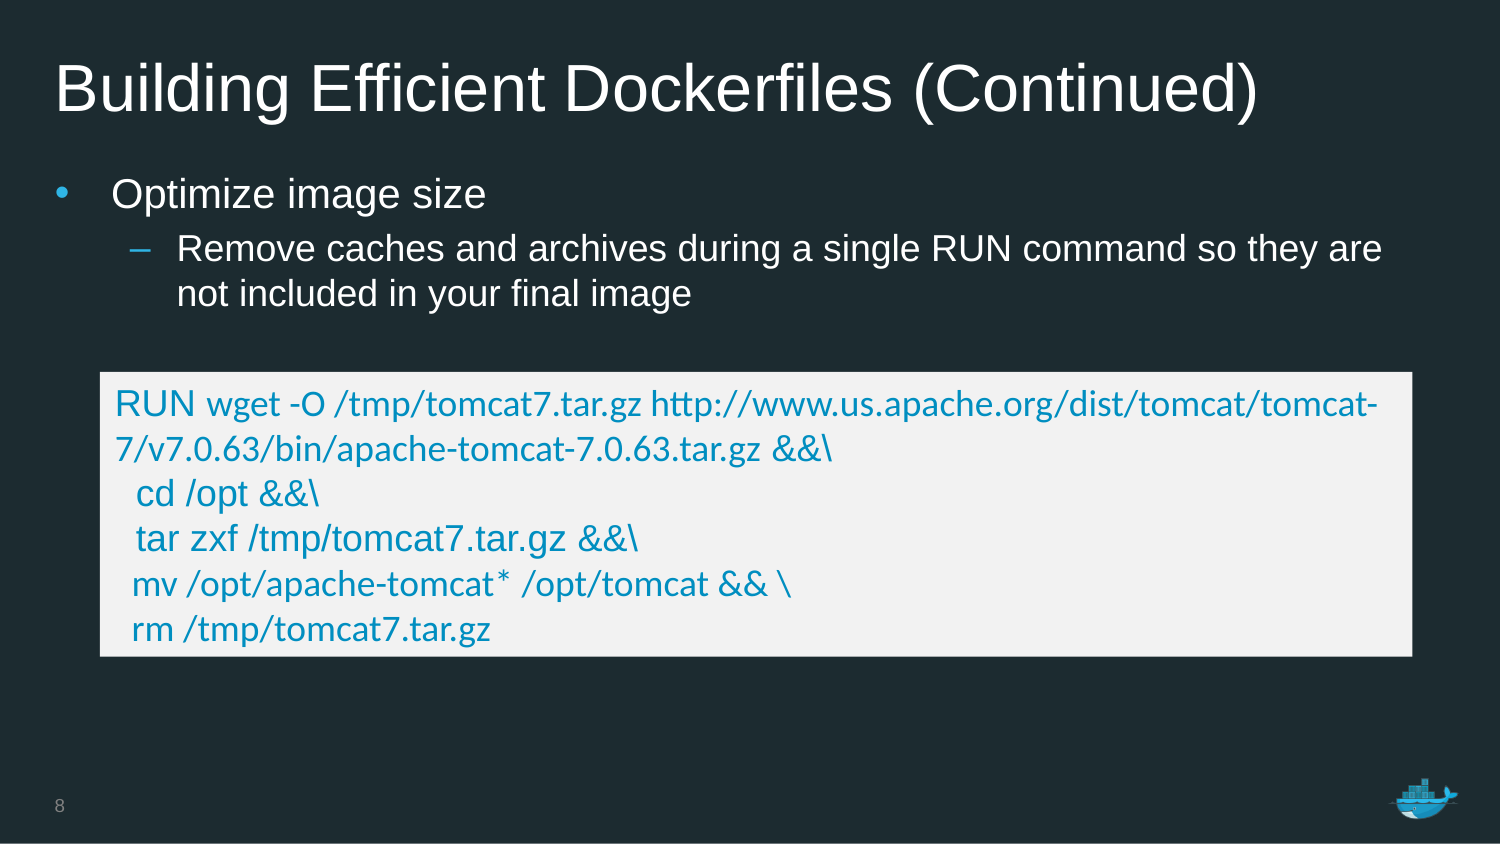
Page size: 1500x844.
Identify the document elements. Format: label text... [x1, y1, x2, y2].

text_box RUN wget -O /tmp/tomcat7.tar.gz http://www.us.apache.org/dist/tomcat/tomcat-7/v7.0.63/bin/apache-tomcat-7.0.63.tar.gz &&\ cd /opt &&\ tar zxf /tmp/tomcat7.tar.gz &&\ mv /opt/apache-tomcat* /opt/tomcat && \ rm /tmp/tomcat7.tar.gz [99, 371, 1413, 657]
picture [1387, 778, 1459, 821]
title Building Efficient Dockerfiles (Continued) [39, 34, 1458, 135]
slide_number <number> [39, 782, 390, 828]
list Optimize image size Remove caches and archives during a single RUN command so they are not included in your final image [39, 159, 1458, 335]
